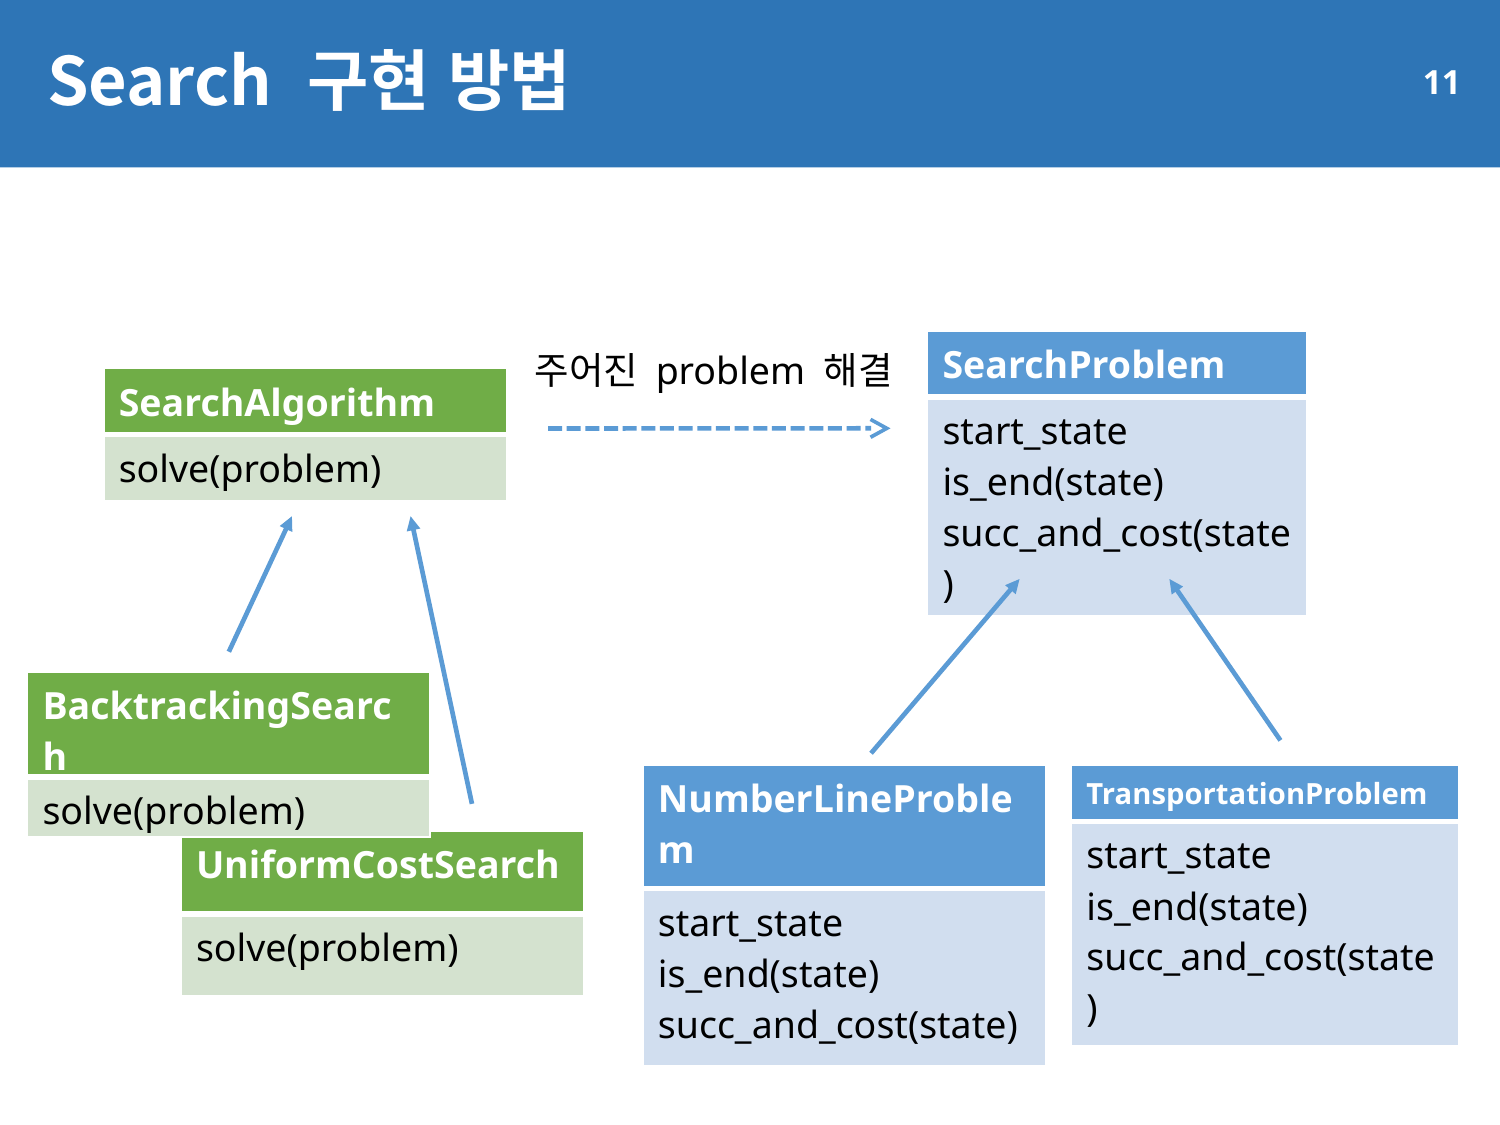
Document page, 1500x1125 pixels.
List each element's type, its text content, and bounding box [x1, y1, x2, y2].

title Search 구현 방법 [32, 20, 1476, 148]
slide_number <number> [1273, 53, 1476, 114]
table_header NumberLineProblem [644, 766, 1045, 886]
table_header SearchProblem [928, 332, 1306, 394]
table_header SearchAlgorithm [105, 369, 506, 432]
table_header TransportationProblem [1072, 766, 1458, 819]
table_header UniformCostSearch [182, 832, 583, 911]
table_cell start_state is_end(state) succ_and_cost(state) [928, 400, 1306, 615]
table_cell solve(problem) [182, 917, 583, 995]
table_cell start_state is_end(state) succ_and_cost(state) [644, 891, 1045, 1065]
table_header BacktrackingSearch [28, 673, 429, 774]
text_box 주어진 problem 해결 [519, 340, 908, 400]
table_cell solve(problem) [105, 437, 506, 500]
table_cell solve(problem) [28, 780, 429, 836]
table_cell start_state is_end(state) succ_and_cost(state) [1072, 824, 1458, 1045]
